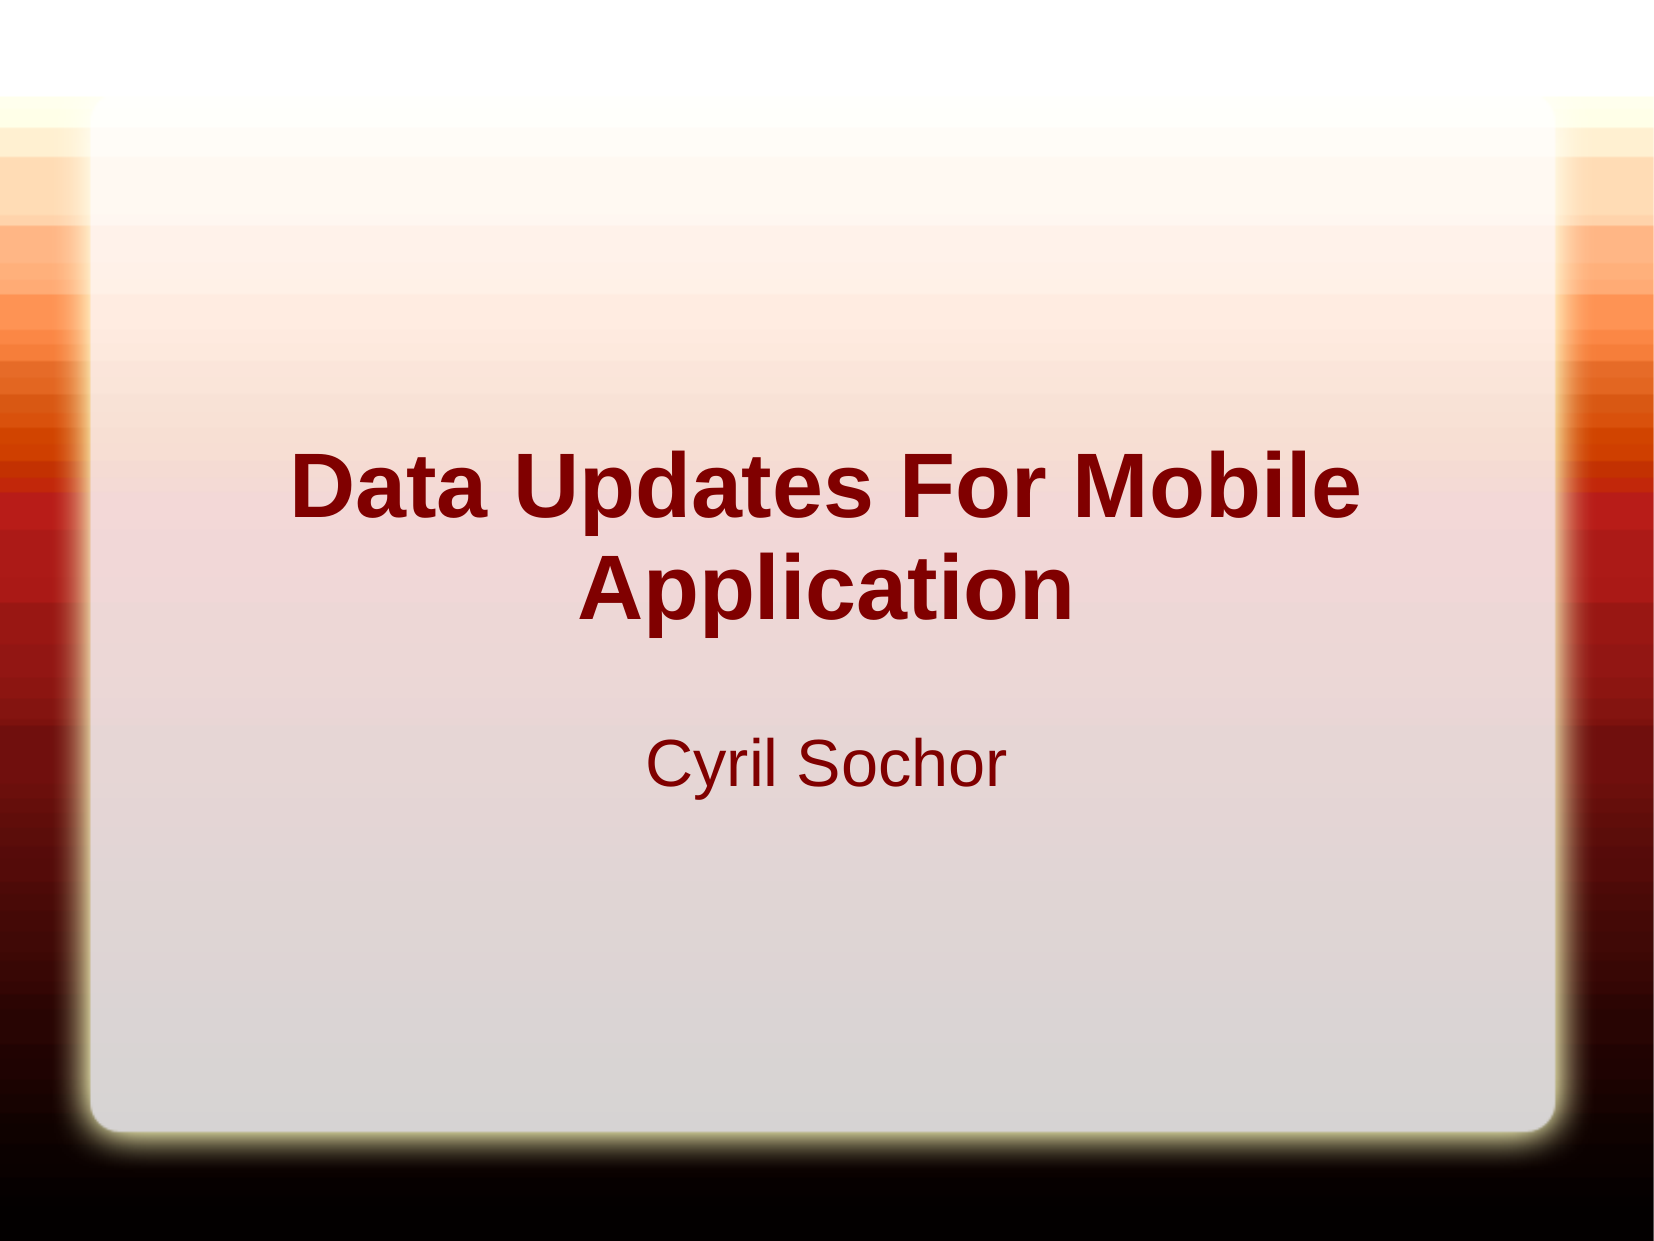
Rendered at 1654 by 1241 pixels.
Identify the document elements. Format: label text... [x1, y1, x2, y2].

subtitle Cyril Sochor [118, 354, 1536, 1173]
picture [0, 0, 1654, 1241]
